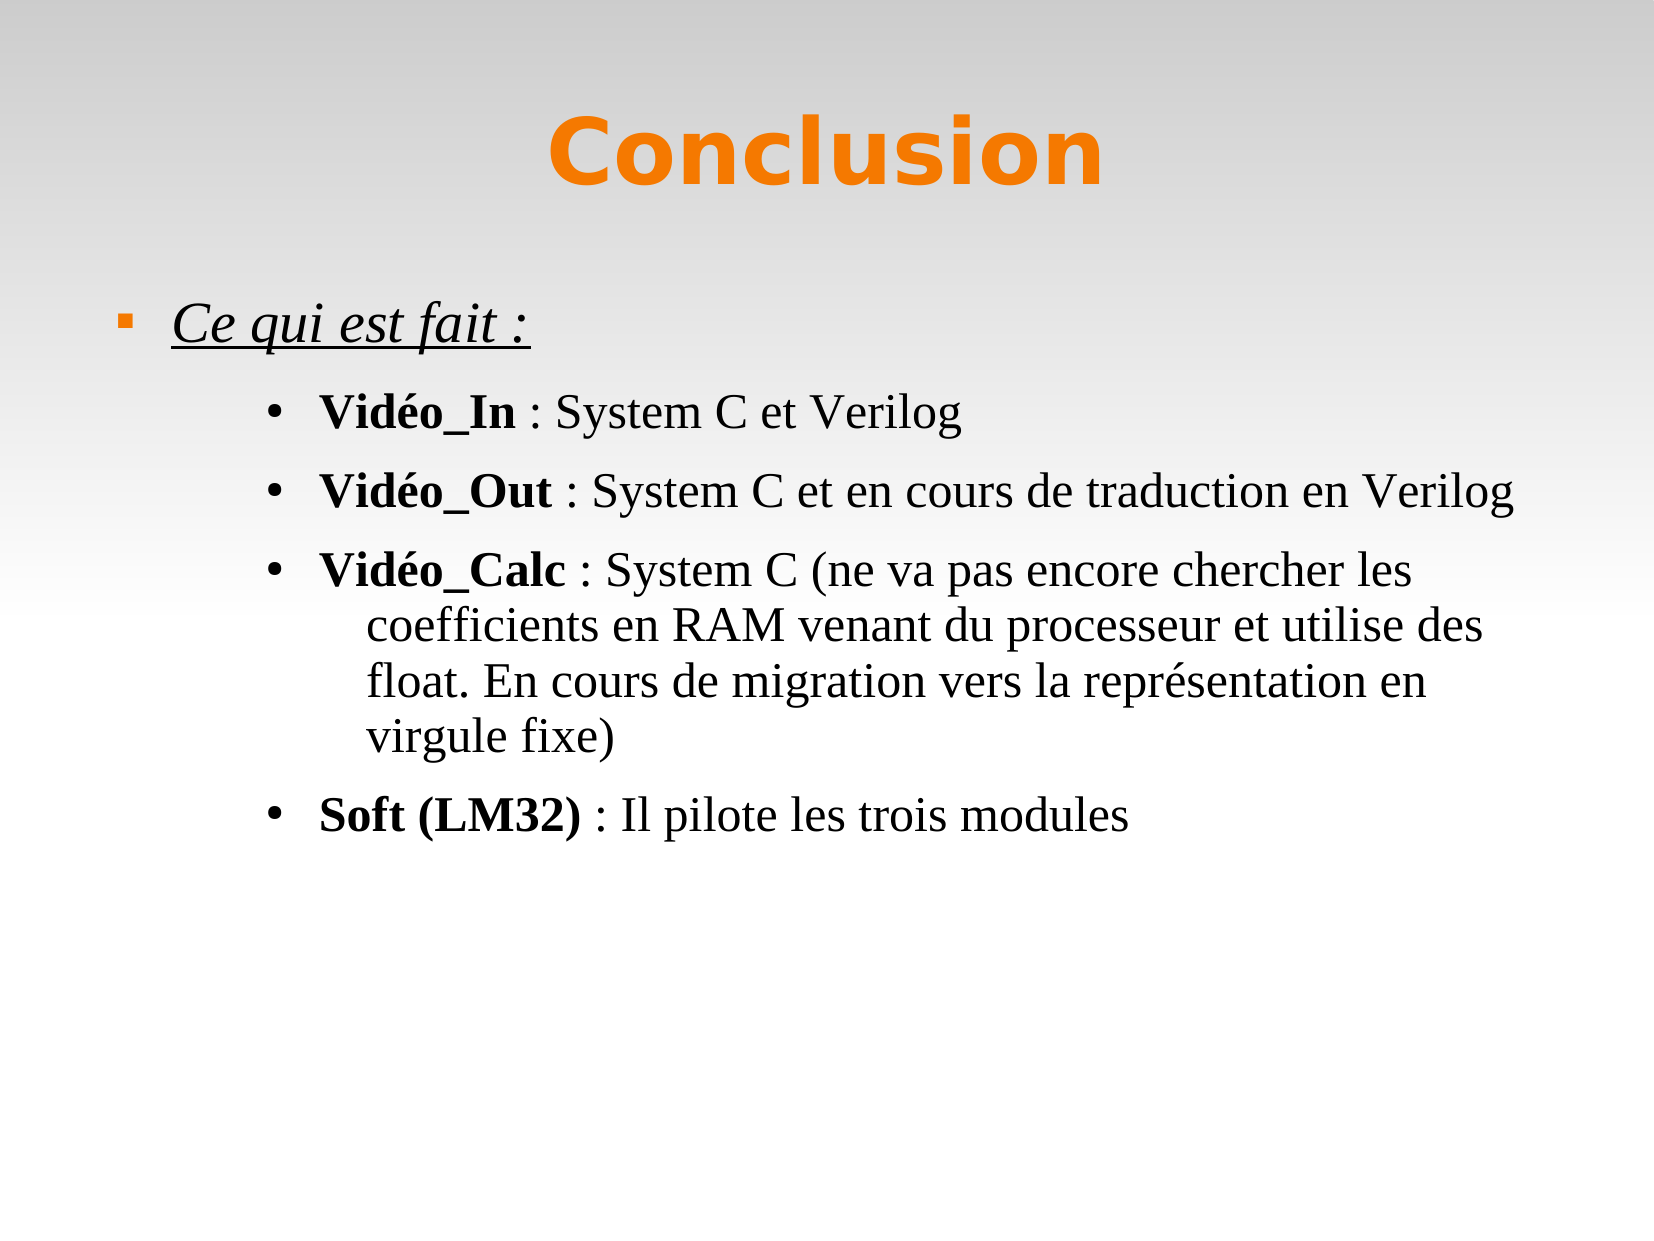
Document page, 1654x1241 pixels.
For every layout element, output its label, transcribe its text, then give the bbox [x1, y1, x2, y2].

list Ce qui est fait : Vidéo_In : System C et Verilog Vidéo_Out : System C et en cours de traduction en Verilog Vidéo_Calc : System C (ne va pas encore chercher les coefficients en RAM venant du processeur et utilise des float. En cours de migration vers la représentation en virgule fixe) Soft (LM32) : Il pilote les trois modules [82, 290, 1571, 1109]
title Conclusion [82, 49, 1571, 257]
